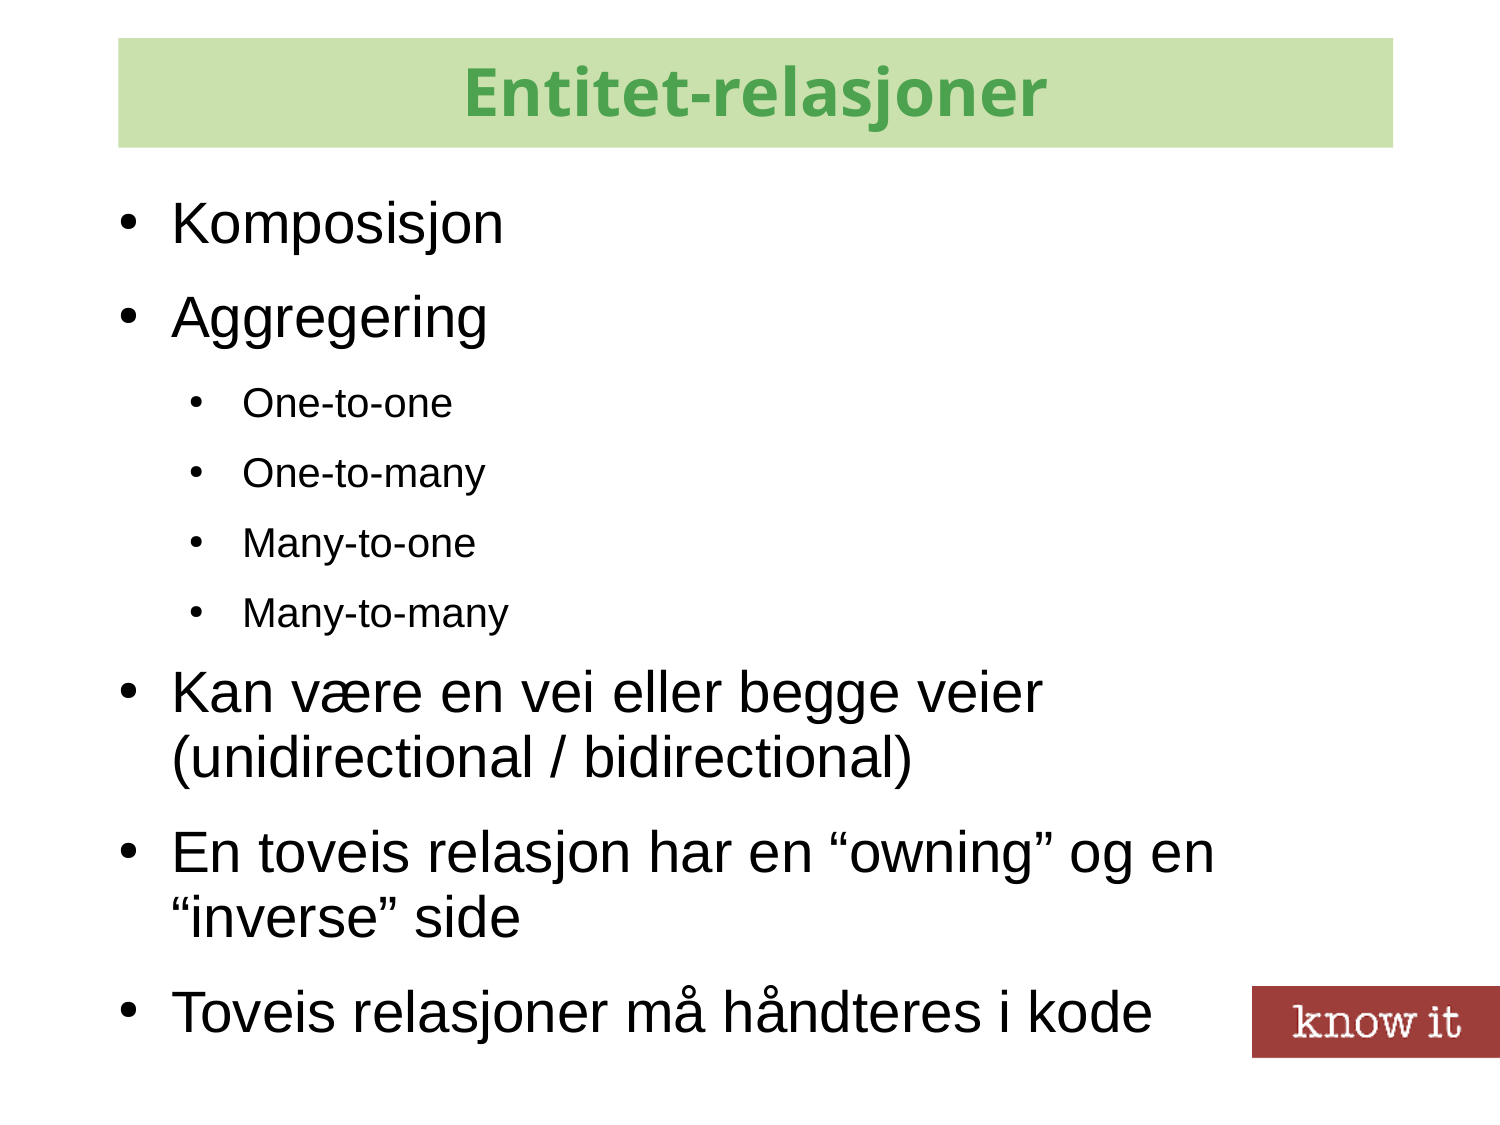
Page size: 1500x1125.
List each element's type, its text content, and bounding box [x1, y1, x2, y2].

text_box Entitet-relasjoner [118, 38, 1394, 148]
picture [1252, 986, 1500, 1058]
list Komposisjon Aggregering One-to-one One-to-many Many-to-one Many-to-many Kan være en vei eller begge veier (unidirectional / bidirectional) En toveis relasjon har en “owning” og en “inverse” side Toveis relasjoner må håndteres i kode [100, 190, 1360, 1044]
